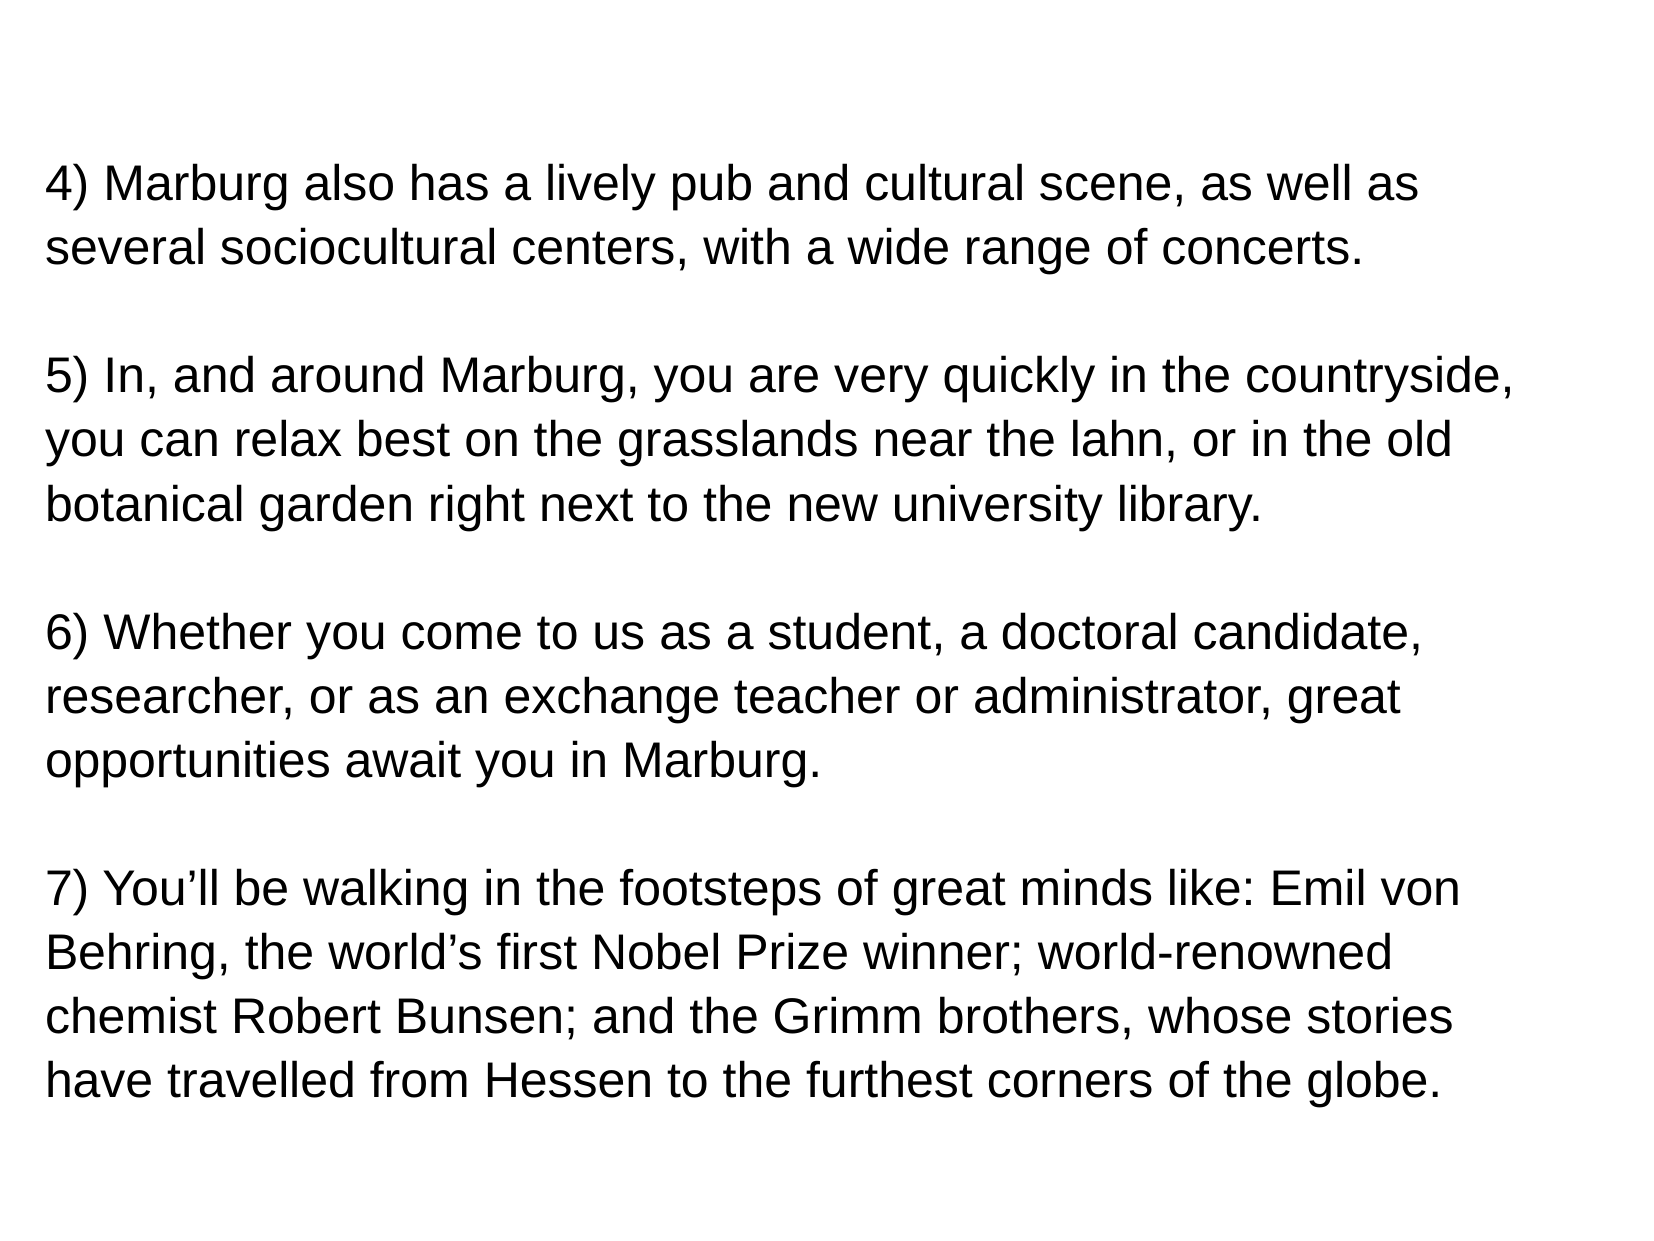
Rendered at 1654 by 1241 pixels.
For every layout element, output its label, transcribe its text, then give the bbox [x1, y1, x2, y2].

subtitle 4) Marburg also has a lively pub and cultural scene, as well as several sociocultural centers, with a wide range of concerts. 5) In, and around Marburg, you are very quickly in the countryside, you can relax best on the grasslands near the lahn, or in the old botanical garden right next to the new university library. 6) Whether you come to us as a student, a doctoral candidate, researcher, or as an exchange teacher or administrator, great opportunities await you in Marburg. 7) You’ll be walking in the footsteps of great minds like: Emil von Behring, the world’s first Nobel Prize winner; world-renowned chemist Robert Bunsen; and the Grimm brothers, whose stories have travelled from Hessen to the furthest corners of the globe. [45, 60, 1576, 1196]
